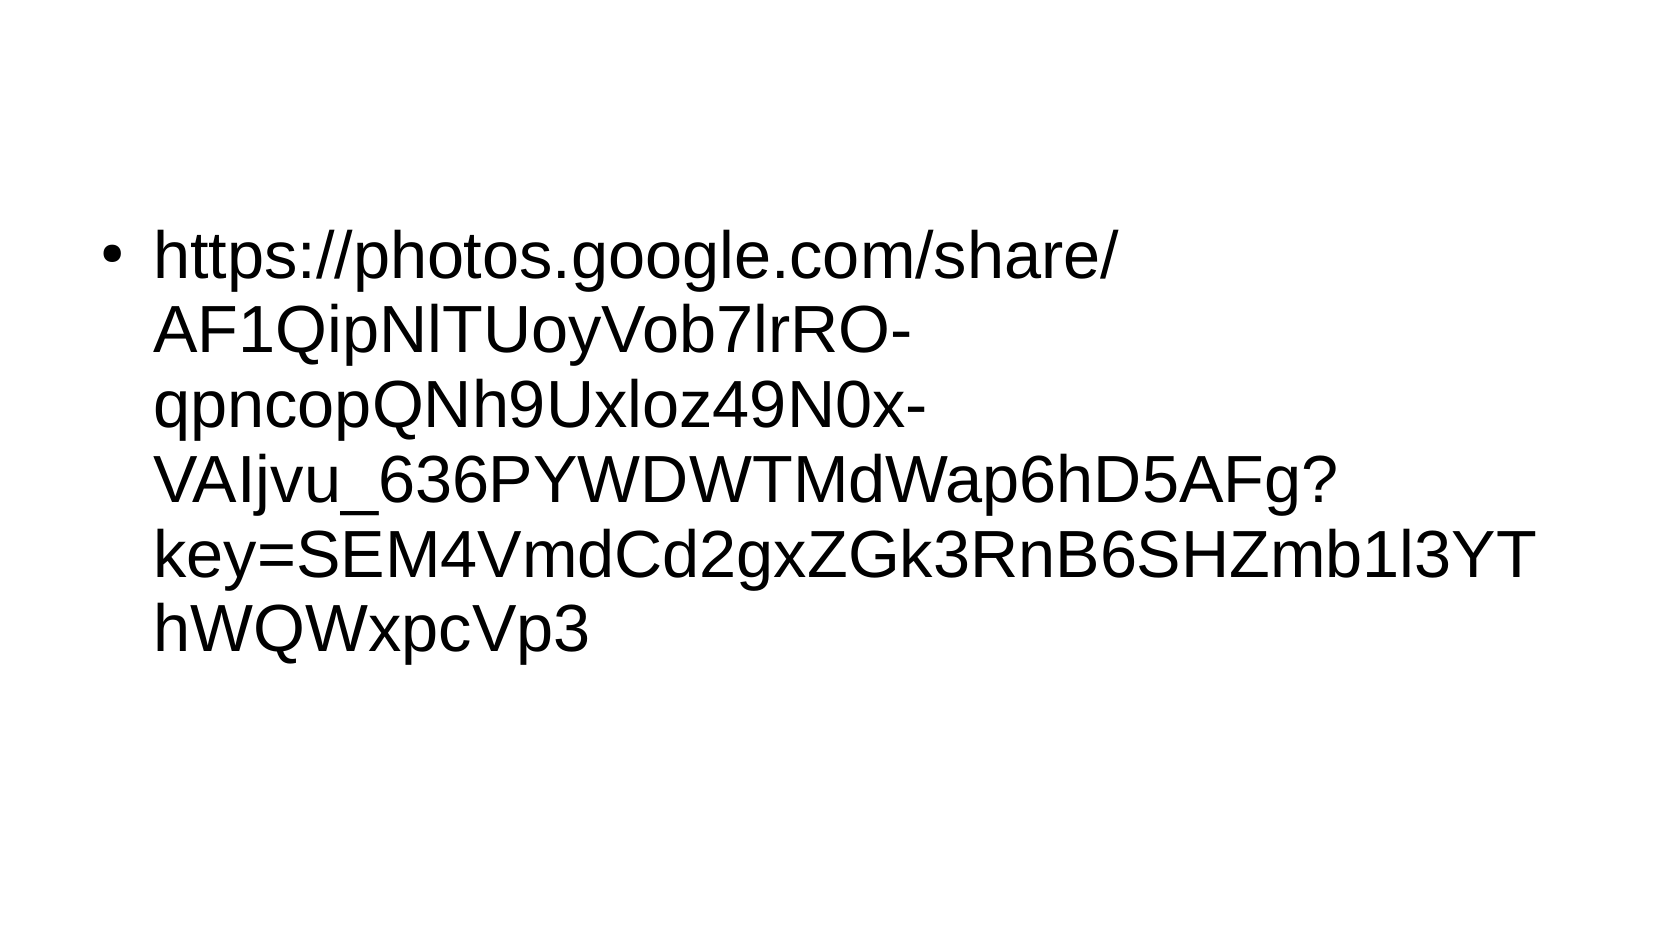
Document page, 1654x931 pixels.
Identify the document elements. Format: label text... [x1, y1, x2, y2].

list https://photos.google.com/share/AF1QipNlTUoyVob7lrRO-qpncopQNh9Uxloz49N0x-VAIjvu_636PYWDWTMdWap6hD5AFg?key=SEM4VmdCd2gxZGk3RnB6SHZmb1l3YThWQWxpcVp3 [82, 217, 1571, 758]
